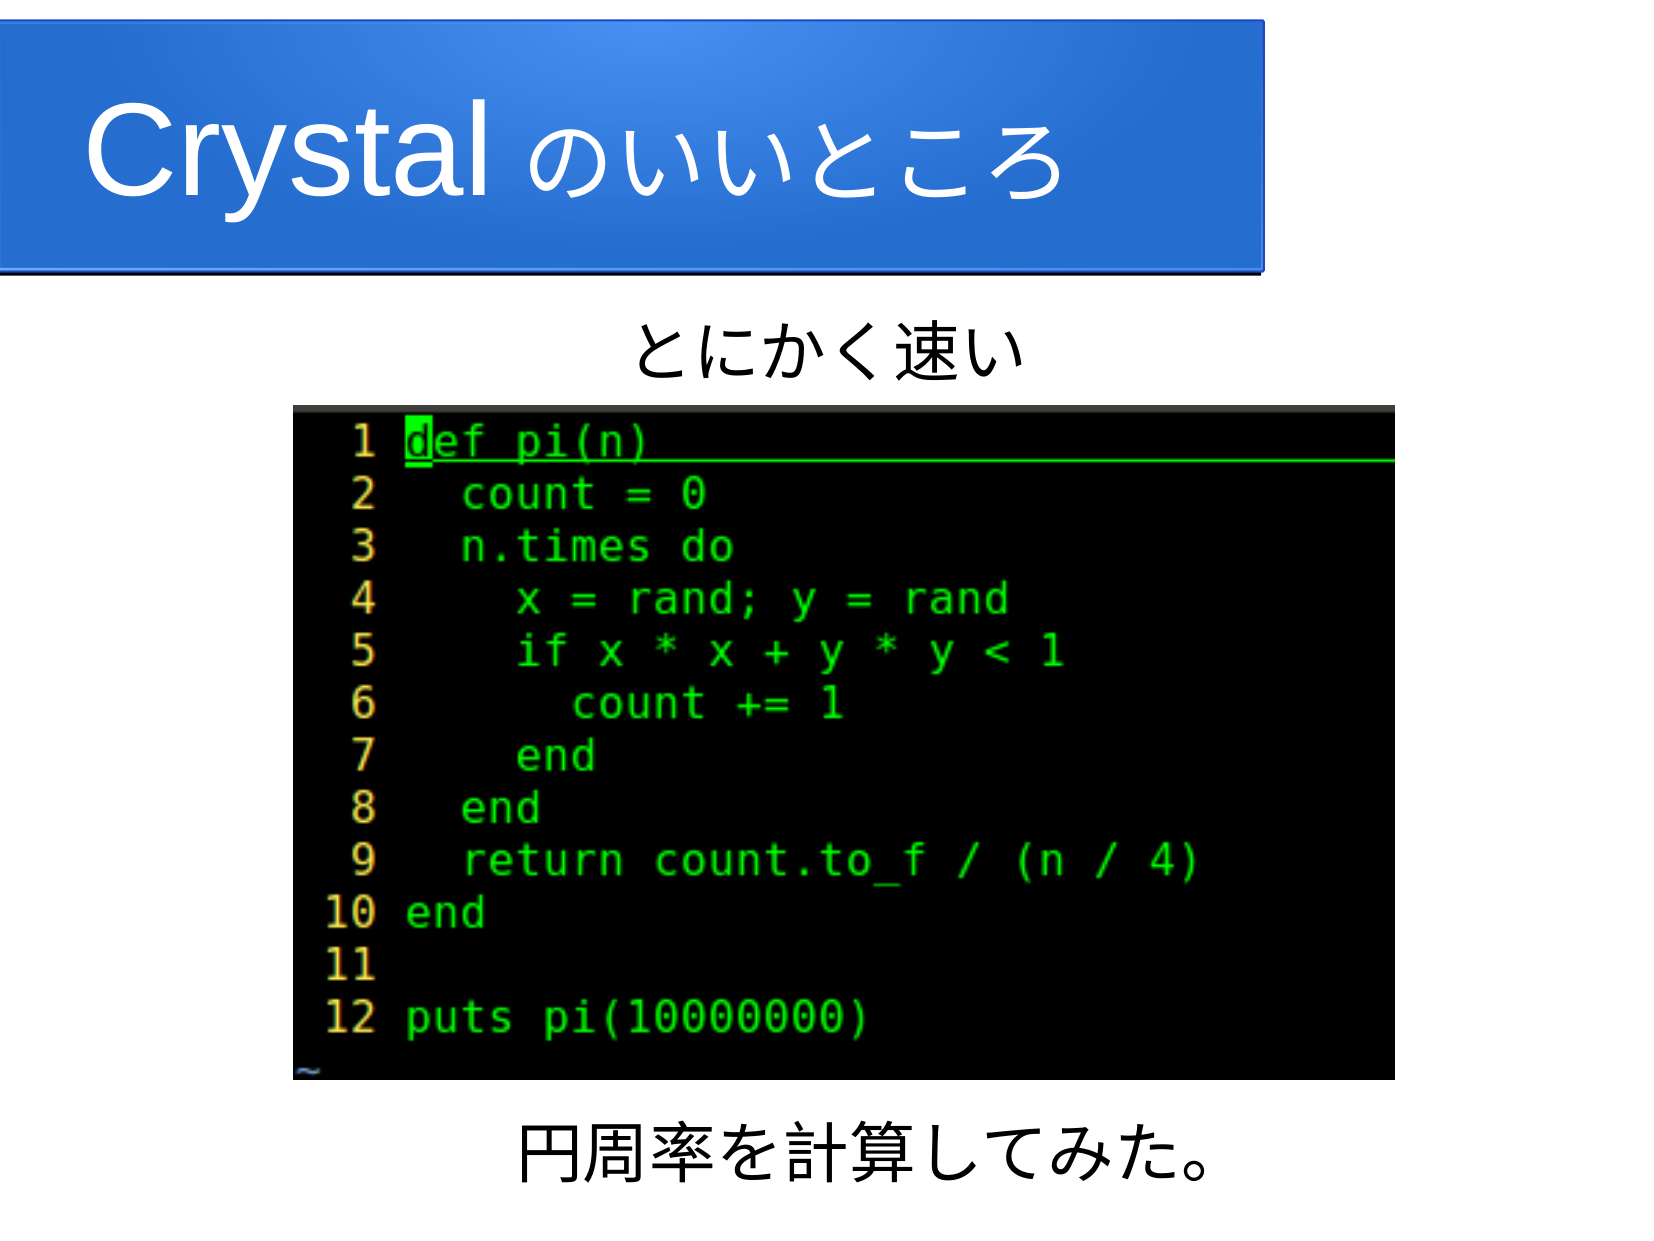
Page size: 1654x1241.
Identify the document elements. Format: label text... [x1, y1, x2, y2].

subtitle とにかく速い [82, 299, 1571, 1019]
picture [293, 405, 1396, 1081]
title Crystalのいいところ [82, 47, 1235, 252]
text_box 円周率を計算してみた。 [450, 1092, 1315, 1241]
